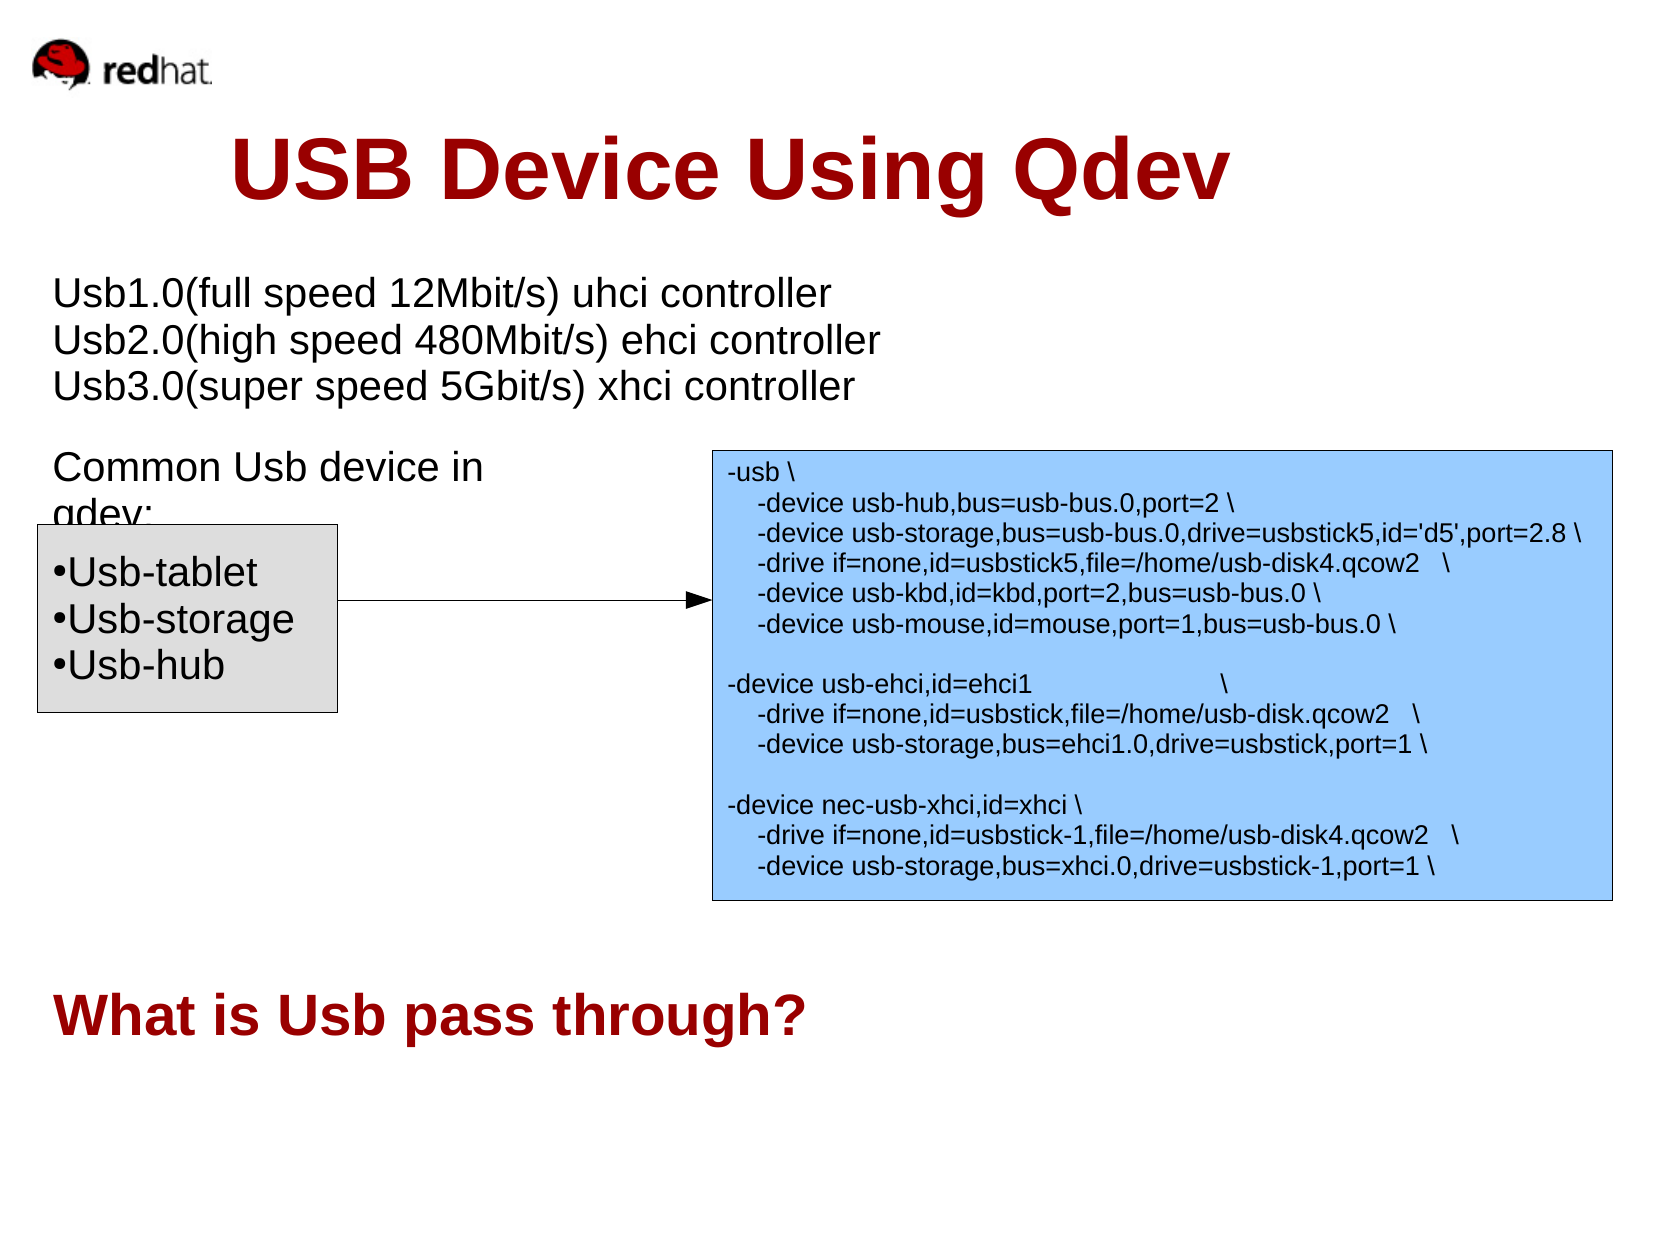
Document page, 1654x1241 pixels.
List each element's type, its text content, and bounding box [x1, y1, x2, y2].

text_box What is Usb pass through? [37, 975, 826, 1126]
text_box Usb-tablet Usb-storage Usb-hub [37, 524, 338, 713]
text_box Usb1.0(full speed 12Mbit/s) uhci controller Usb2.0(high speed 480Mbit/s) ehci controller Usb3.0(super speed 5Gbit/s) xhci controller [37, 262, 901, 557]
text_box USB Device Using Qdev [150, 112, 1313, 226]
text_box Common Usb device in qdev: [37, 436, 613, 545]
text_box -usb \ -device usb-hub,bus=usb-bus.0,port=2 \ -device usb-storage,bus=usb-bus.0,drive=usbstick5,id='d5',port=2.8 \ -drive if=none,id=usbstick5,file=/home/usb-disk4.qcow2 \ -device usb-kbd,id=kbd,port=2,bus=usb-bus.0 \ -device usb-mouse,id=mouse,port=1,bus=usb-bus.0 \ -device usb-ehci,id=ehci1 \ -drive if=none,id=usbstick,file=/home/usb-disk.qcow2 \ -device usb-storage,bus=ehci1.0,drive=usbstick,port=1 \ -device nec-usb-xhci,id=xhci \ -drive if=none,id=usbstick-1,file=/home/usb-disk4.qcow2 \ -device usb-storage,bus=xhci.0,drive=usbstick-1,port=1 \ [712, 450, 1613, 901]
picture [31, 37, 212, 98]
